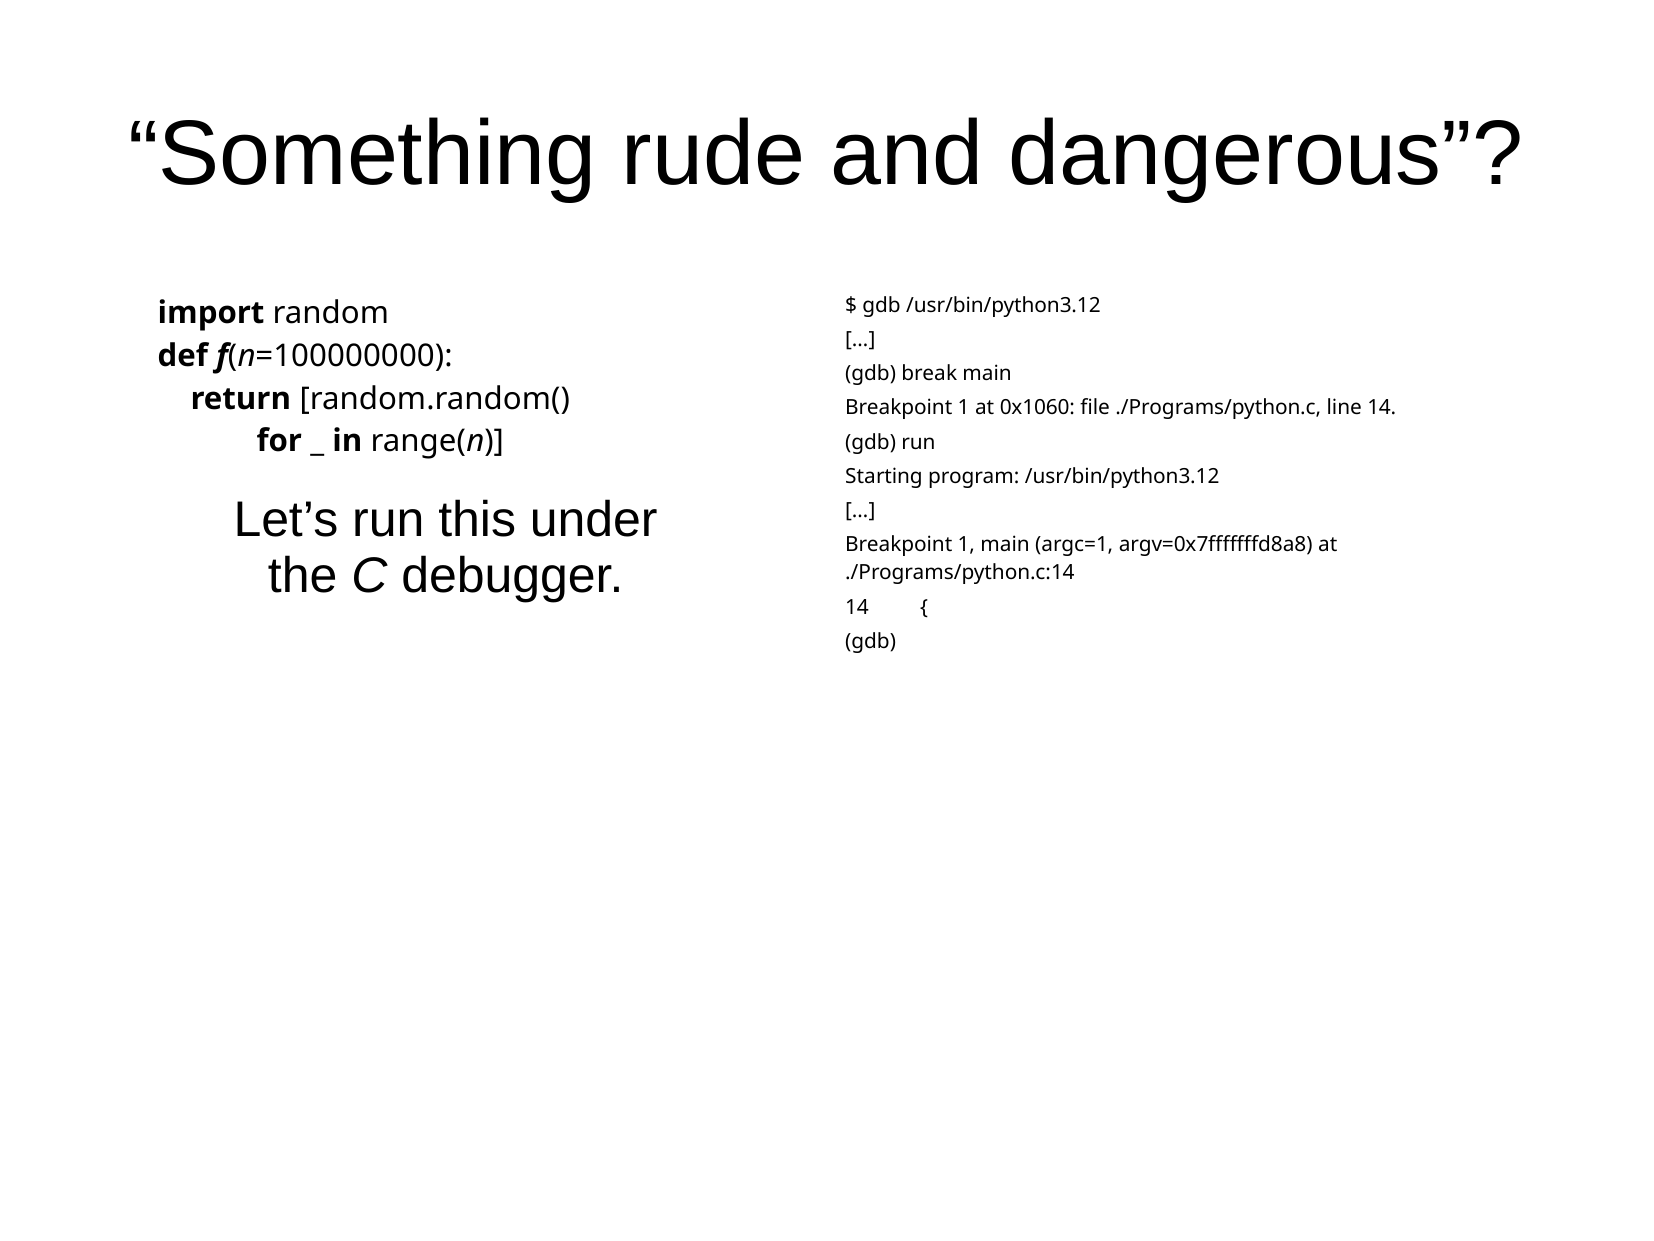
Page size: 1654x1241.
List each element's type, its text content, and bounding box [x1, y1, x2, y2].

title “Something rude and dangerous”? [82, 49, 1571, 257]
list $ gdb /usr/bin/python3.12 […] (gdb) break main Breakpoint 1 at 0x1060: file ./Programs/python.c, line 14. (gdb) run Starting program: /usr/bin/python3.12 […] Breakpoint 1, main (argc=1, argv=0x7fffffffd8a8) at ./Programs/python.c:14 14 { (gdb) [845, 290, 1572, 1201]
list import random def f(n=100000000): return [random.random() for _ in range(n)] Let’s run this under the C debugger. [82, 290, 809, 1201]
